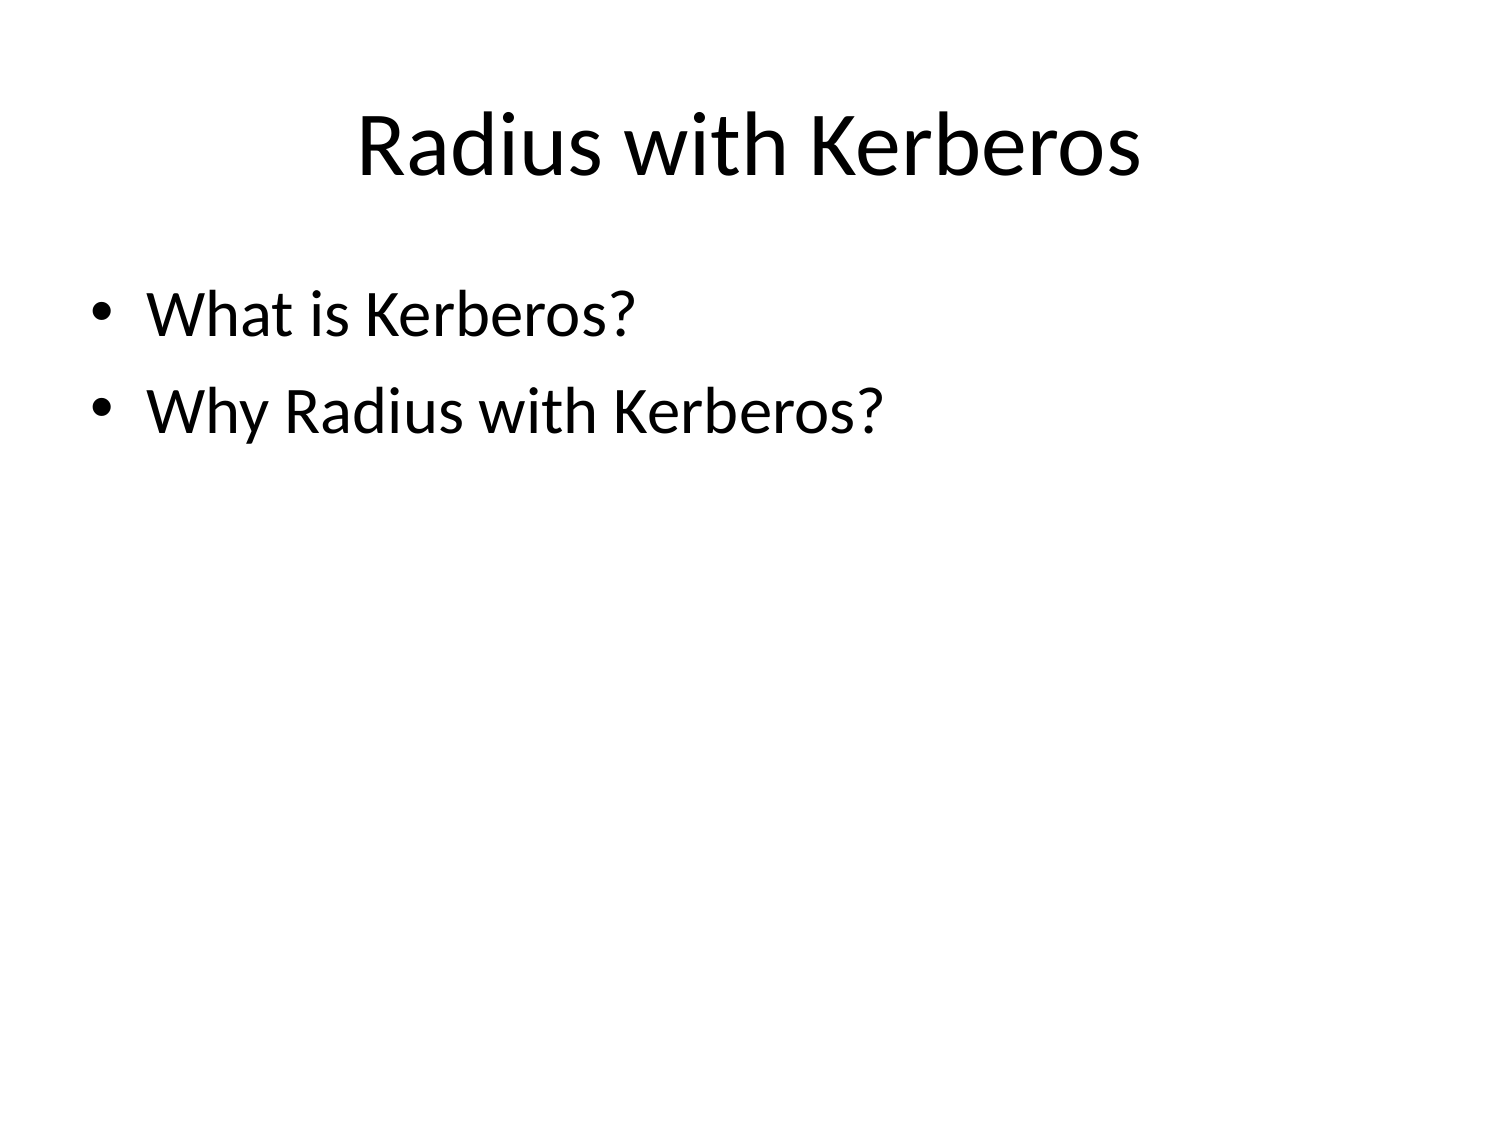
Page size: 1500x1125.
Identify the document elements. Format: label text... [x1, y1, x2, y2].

title Radius with Kerberos [75, 45, 1426, 233]
list What is Kerberos? Why Radius with Kerberos? [75, 262, 1426, 1005]
